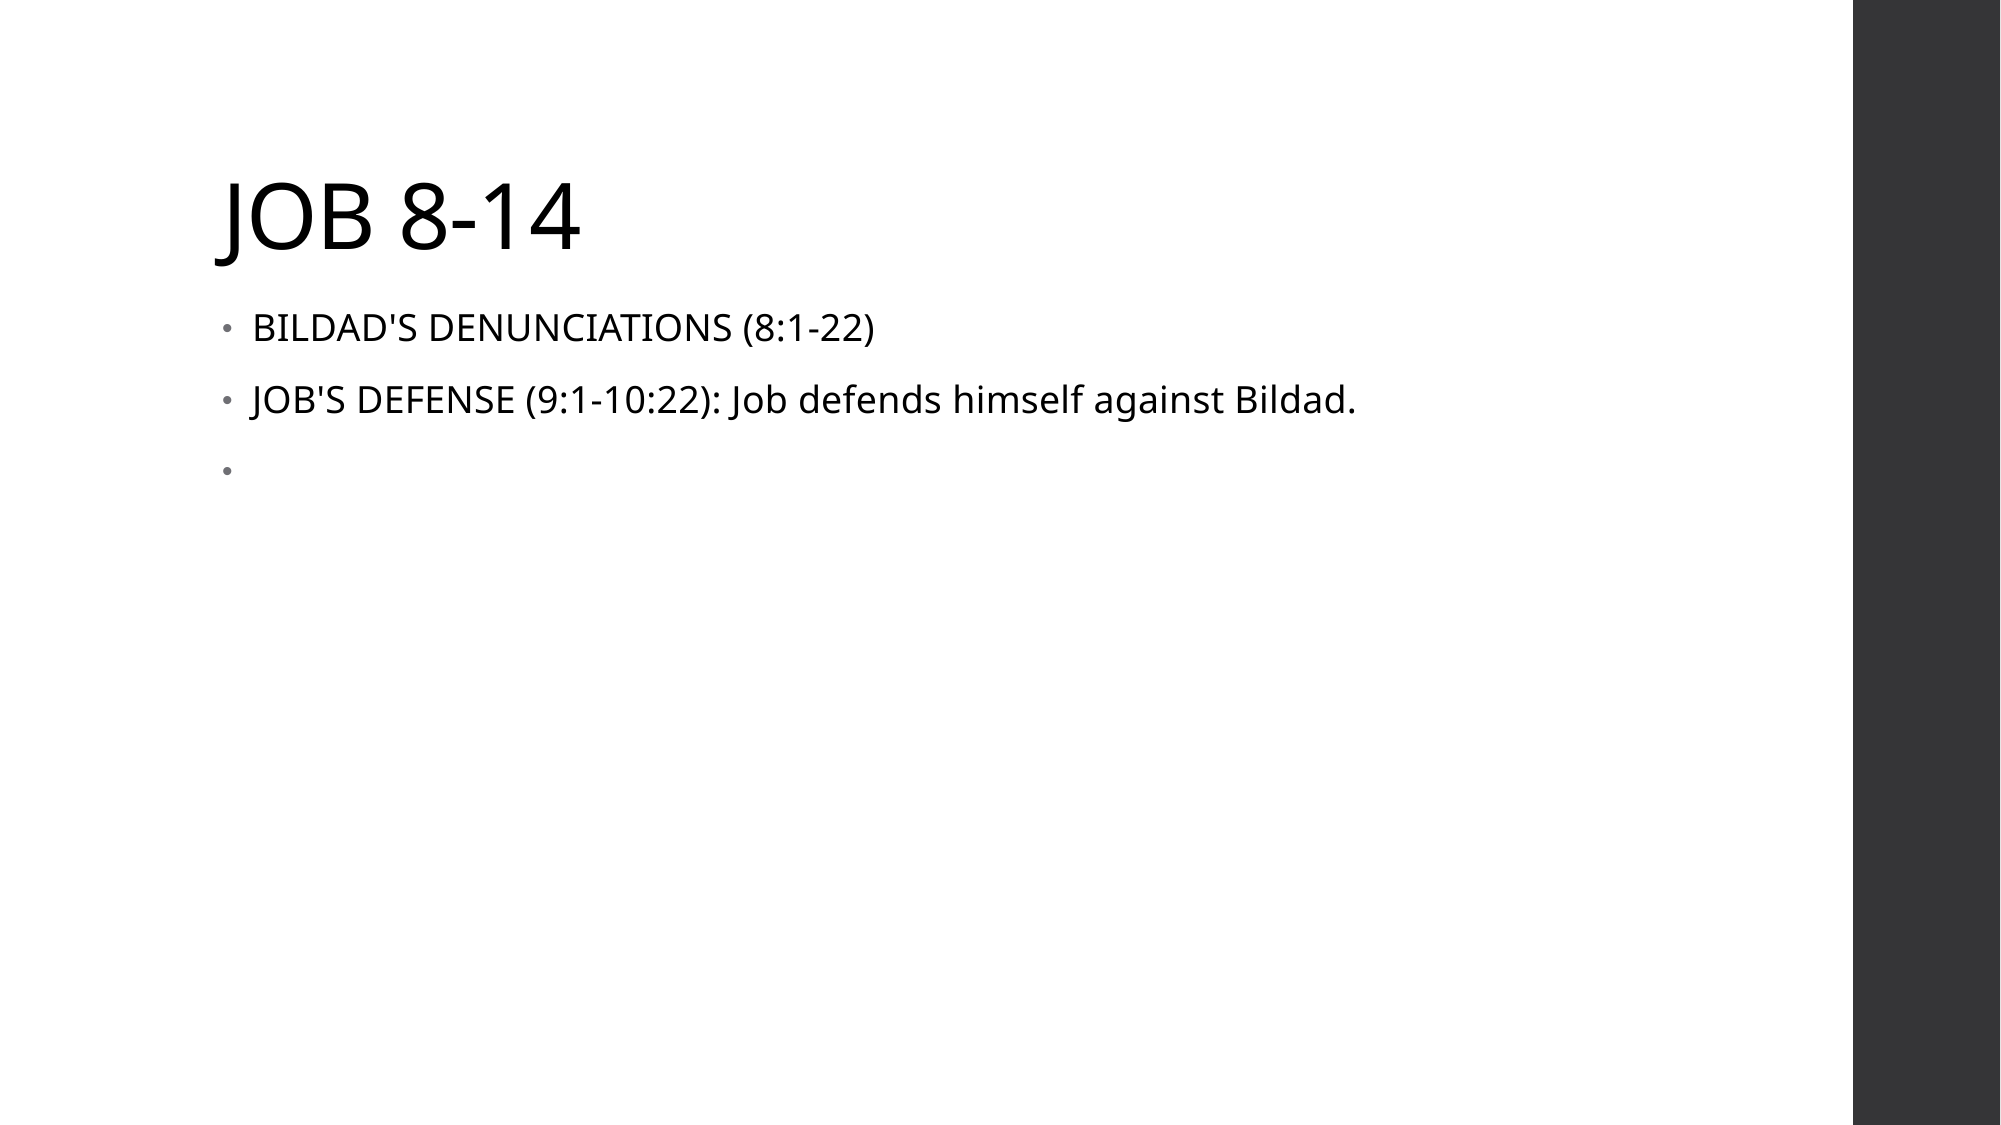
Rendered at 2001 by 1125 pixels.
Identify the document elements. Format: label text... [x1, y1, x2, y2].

title JOB 8-14 [206, 60, 1797, 278]
list BILDAD'S DENUNCIATIONS (8:1-22) JOB'S DEFENSE (9:1-10:22): Job defends himself against Bildad. [206, 299, 1617, 1014]
